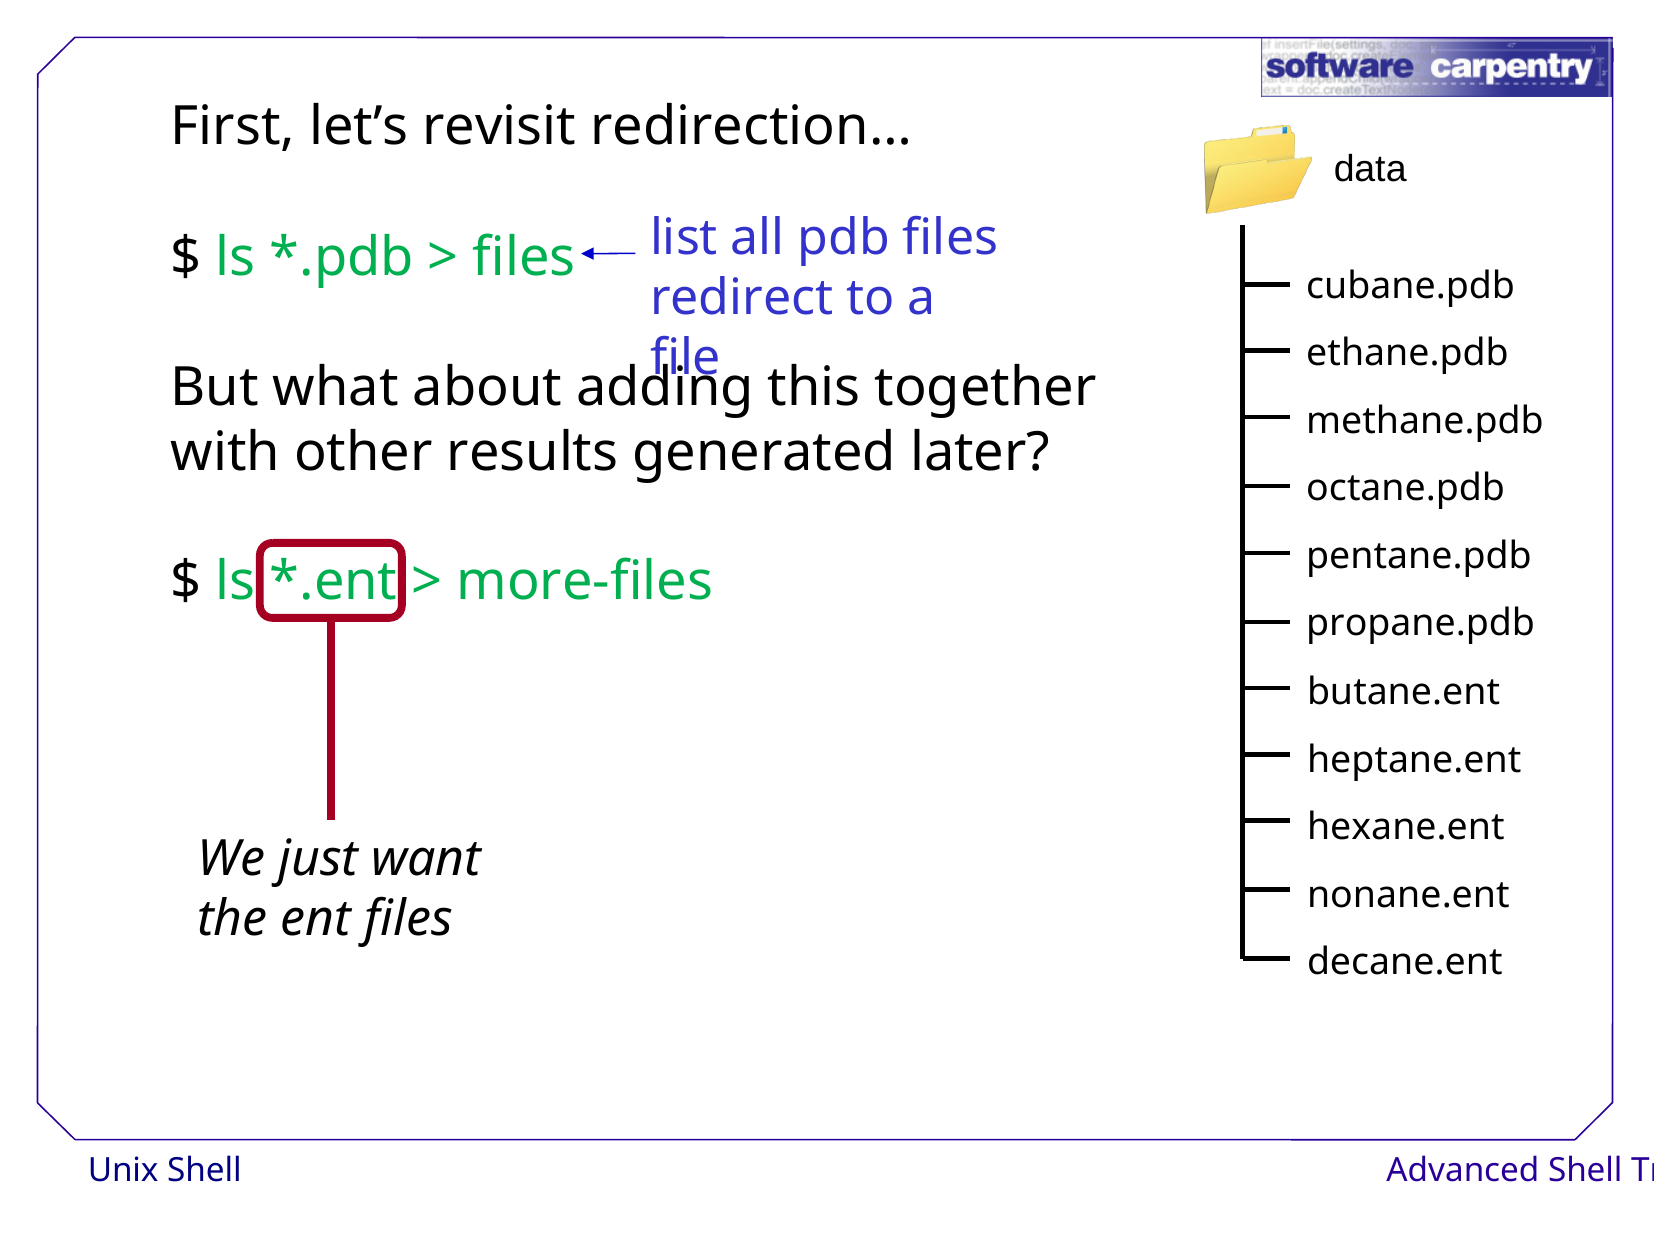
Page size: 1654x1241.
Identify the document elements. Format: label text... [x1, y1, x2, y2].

text_box First, let’s revisit redirection… $ ls *.pdb > files But what about adding this together with other results generated later? $ ls *.ent > more-files [155, 83, 1224, 619]
picture [1261, 39, 1613, 97]
text_box butane.ent heptane.ent hexane.ent nonane.ent decane.ent [1292, 637, 1537, 991]
text_box We just want the ent files [182, 817, 508, 954]
text_box cubane.pdb ethane.pdb methane.pdb octane.pdb pentane.pdb propane.pdb [1291, 230, 1559, 652]
text_box data [1318, 139, 1422, 198]
text_box list all pdb files redirect to a file [635, 196, 1026, 339]
text_box First, let’s revisit redirection… $ ls *.pdb > files But what about adding this together with other results generated later? $ ls *.ent > more-files [264, 547, 397, 613]
picture [1200, 111, 1316, 227]
